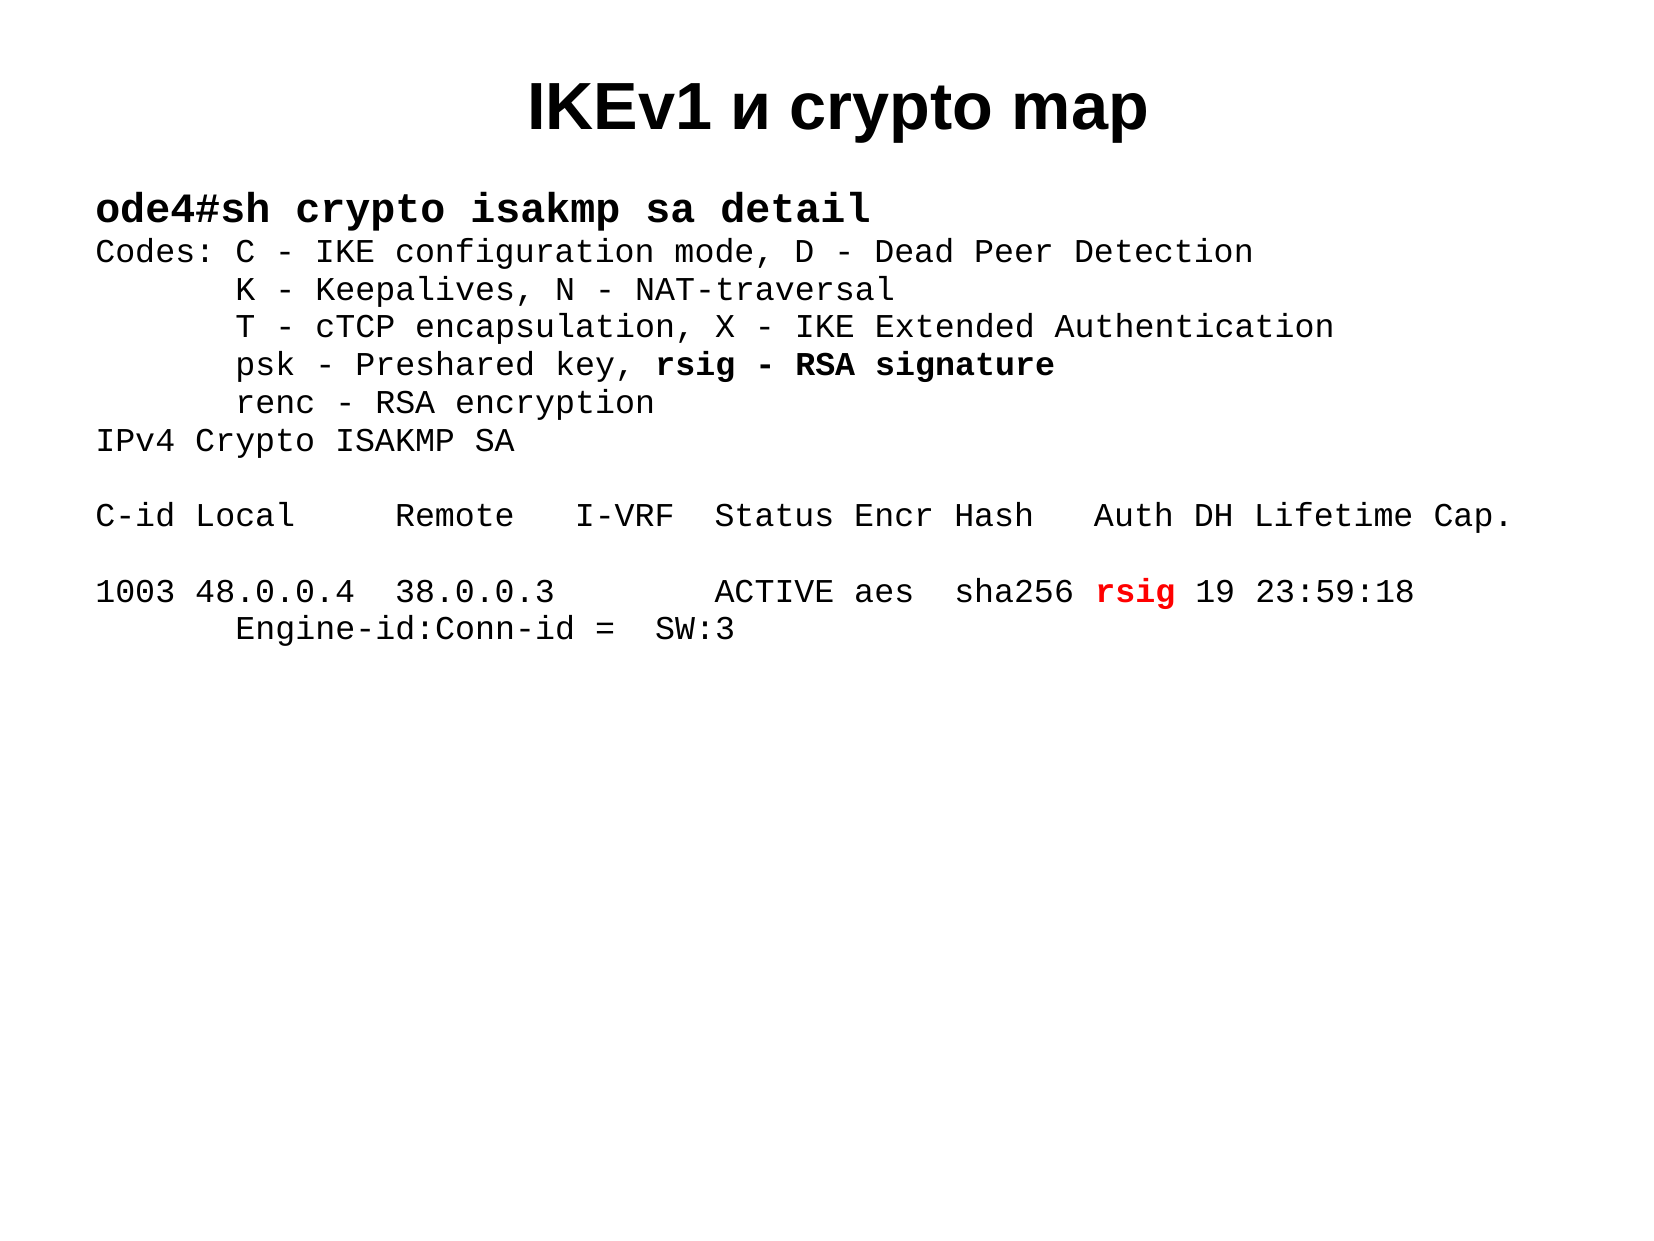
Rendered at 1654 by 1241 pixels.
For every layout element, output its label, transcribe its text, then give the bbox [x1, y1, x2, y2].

text_box IKEv1 и crypto map [64, 37, 1613, 151]
list ode4#sh crypto isakmp sa detail Codes: C - IKE configuration mode, D - Dead Peer Detection K - Keepalives, N - NAT-traversal T - cTCP encapsulation, X - IKE Extended Authentication psk - Preshared key, rsig - RSA signature renc - RSA encryption IPv4 Crypto ISAKMP SA C-id Local Remote I-VRF Status Encr Hash Auth DH Lifetime Cap. 1003 48.0.0.4 38.0.0.3 ACTIVE aes sha256 rsig 19 23:59:18 Engine-id:Conn-id = SW:3 [95, 187, 1538, 1208]
